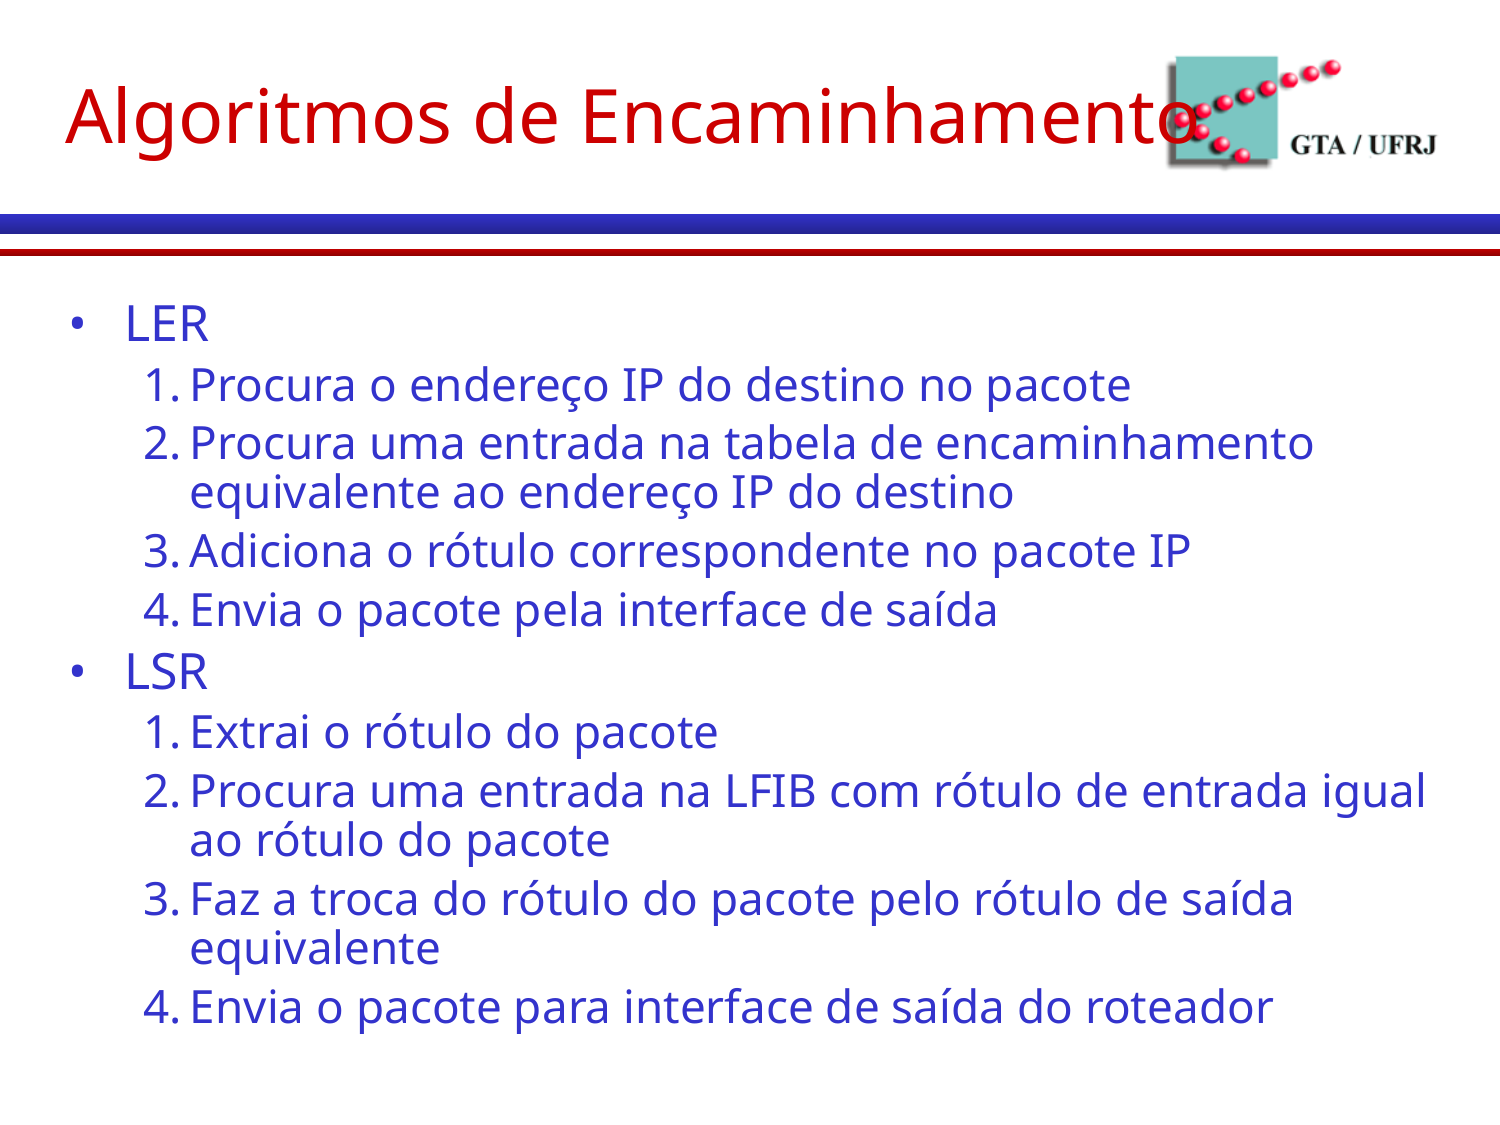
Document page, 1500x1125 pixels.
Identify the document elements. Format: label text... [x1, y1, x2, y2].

title Algoritmos de Encaminhamento [50, 37, 1374, 189]
list LER Procura o endereço IP do destino no pacote Procura uma entrada na tabela de encaminhamento equivalente ao endereço IP do destino Adiciona o rótulo correspondente no pacote IP Envia o pacote pela interface de saída LSR Extrai o rótulo do pacote Procura uma entrada na LFIB com rótulo de entrada igual ao rótulo do pacote Faz a troca do rótulo do pacote pelo rótulo de saída equivalente Envia o pacote para interface de saída do roteador [53, 290, 1447, 1083]
picture [1374, 50, 1446, 174]
